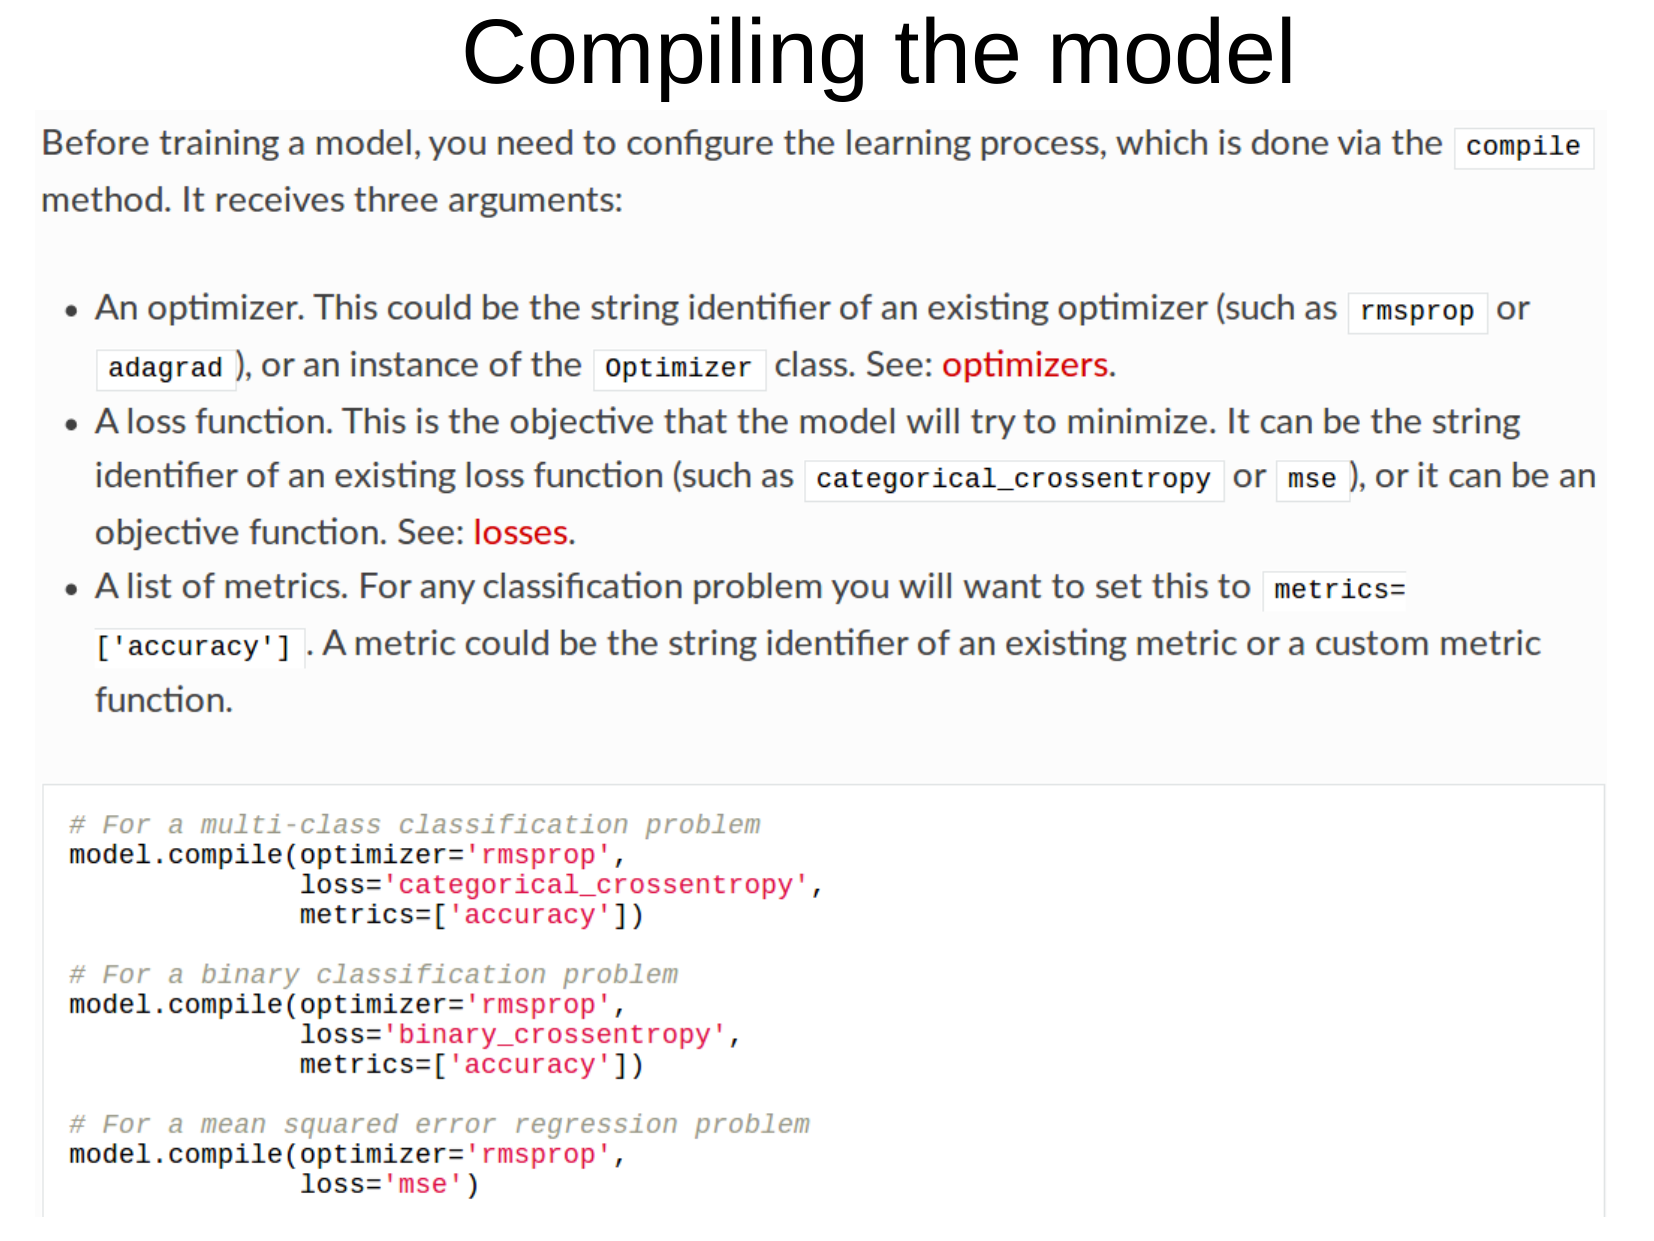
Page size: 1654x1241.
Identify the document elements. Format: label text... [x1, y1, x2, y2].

title Compiling the model [377, 0, 1382, 103]
picture [35, 110, 1607, 1217]
